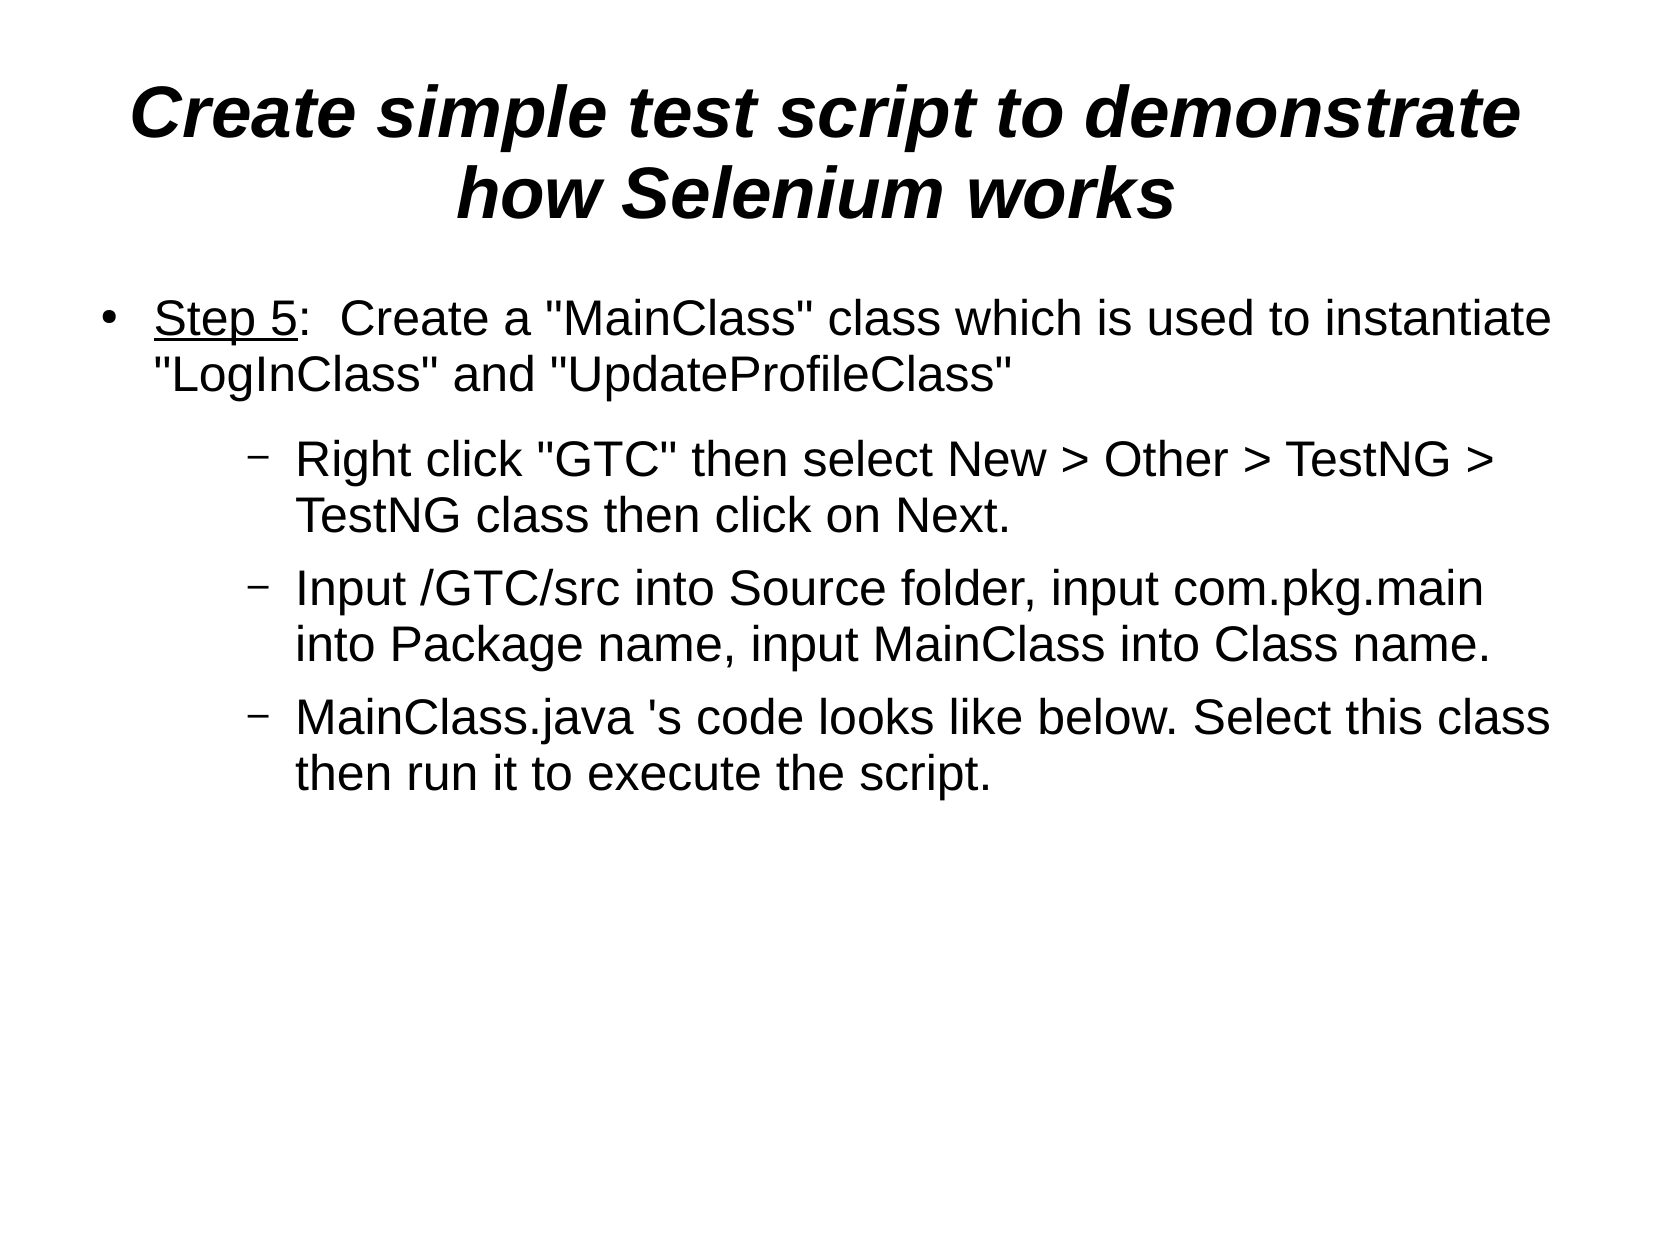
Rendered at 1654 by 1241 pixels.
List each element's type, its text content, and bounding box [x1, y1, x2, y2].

list Step 5: Create a "MainClass" class which is used to instantiate "LogInClass" and "UpdateProfileClass" Right click "GTC" then select New > Other > TestNG > TestNG class then click on Next. Input /GTC/src into Source folder, input com.pkg.main into Package name, input MainClass into Class name. MainClass.java 's code looks like below. Select this class then run it to execute the script. [82, 290, 1571, 1192]
title Create simple test script to demonstrate how Selenium works [82, 49, 1571, 257]
